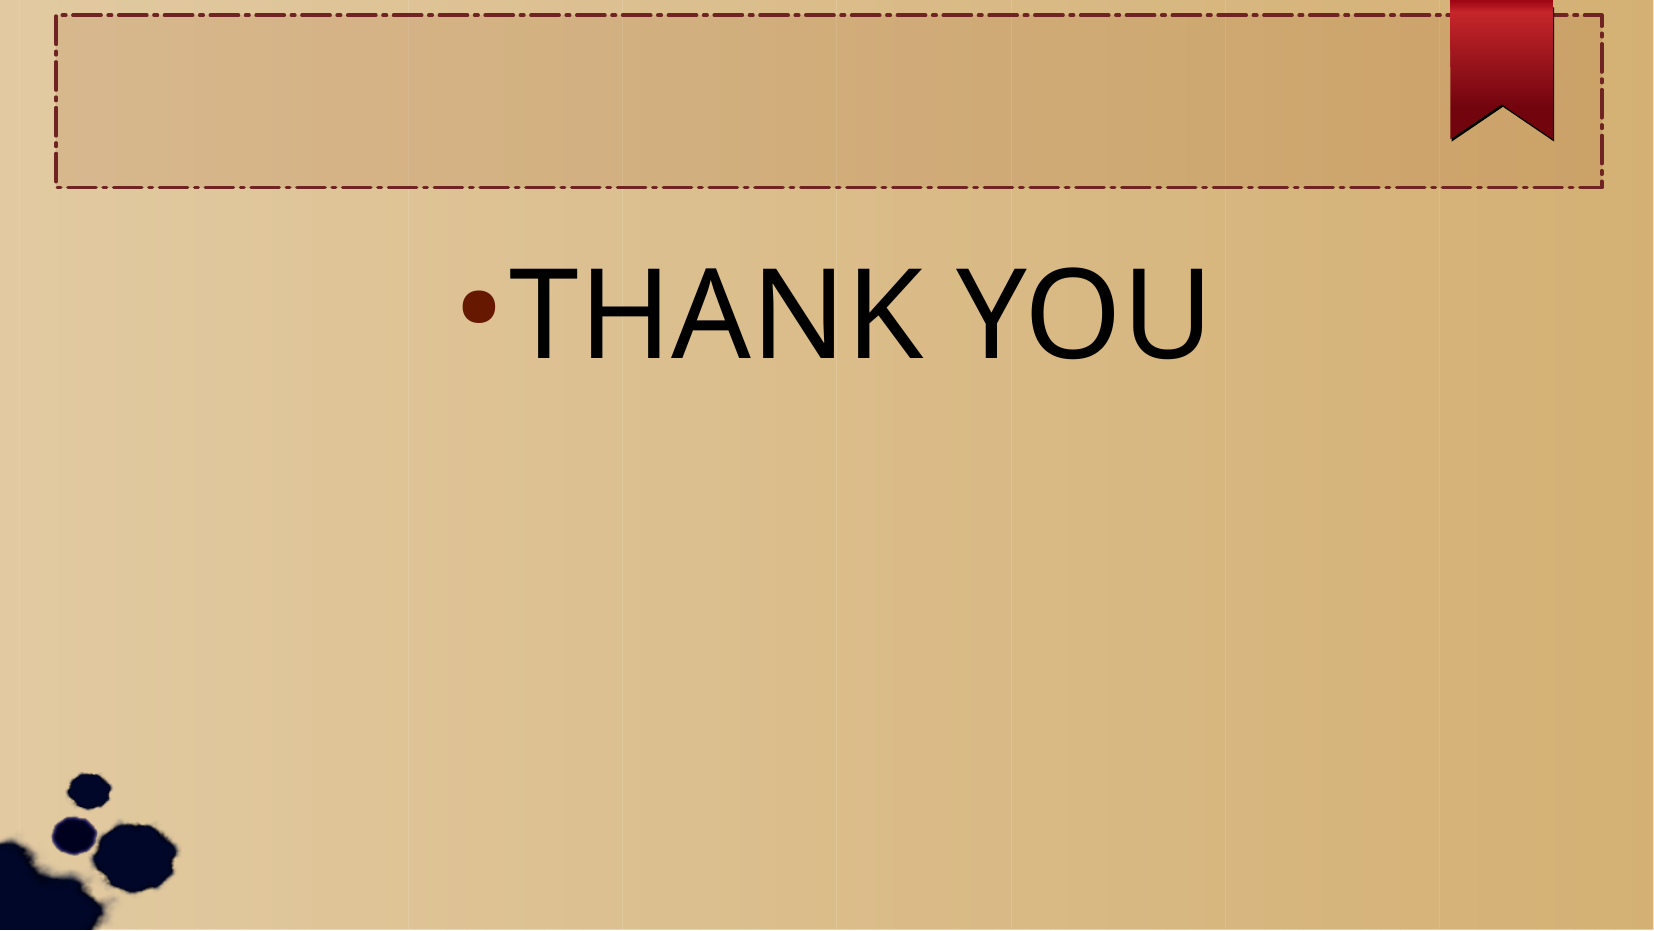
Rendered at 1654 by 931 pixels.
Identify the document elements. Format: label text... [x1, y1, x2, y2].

list THANK YOU [82, 224, 1571, 764]
